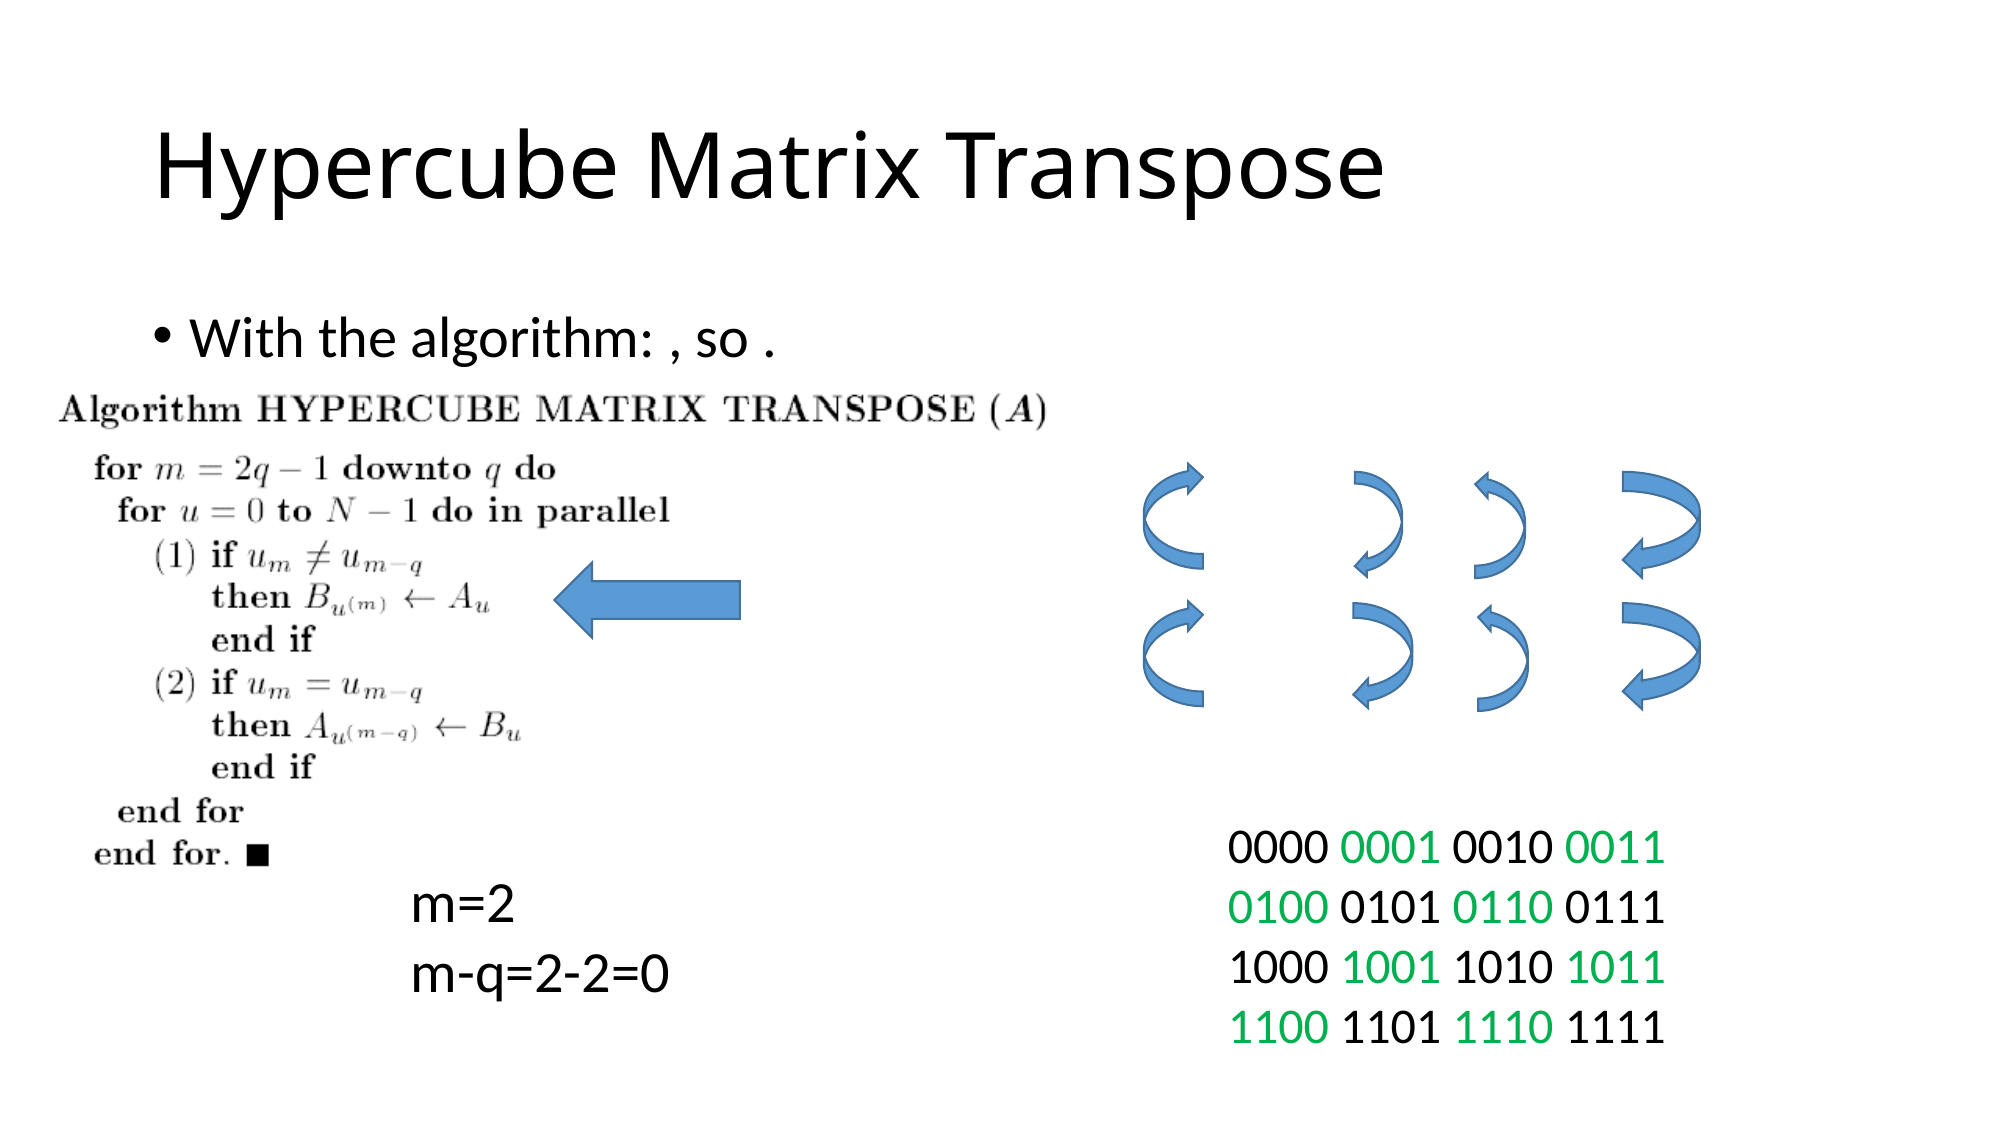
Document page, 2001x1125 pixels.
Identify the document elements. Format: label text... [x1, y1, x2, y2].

text_box [1143, 601, 1203, 707]
text_box [1478, 606, 1528, 711]
text_box [1143, 463, 1203, 569]
text_box [1622, 603, 1700, 710]
text_box m=2 m-q=2-2=0 [395, 856, 855, 1014]
text_box [1354, 471, 1403, 577]
text_box [1475, 473, 1525, 579]
text_box 0000 0001 0010 0011 0100 0101 0110 0111 1000 1001 1010 1011 1100 1101 1110 1111 [1212, 806, 1686, 1064]
text_box [1622, 471, 1700, 578]
title Hypercube Matrix Transpose [137, 59, 1863, 278]
text_box [1353, 603, 1413, 709]
list With the algorithm: , so . [137, 299, 1863, 1014]
picture [39, 370, 137, 893]
text_box [554, 562, 740, 638]
